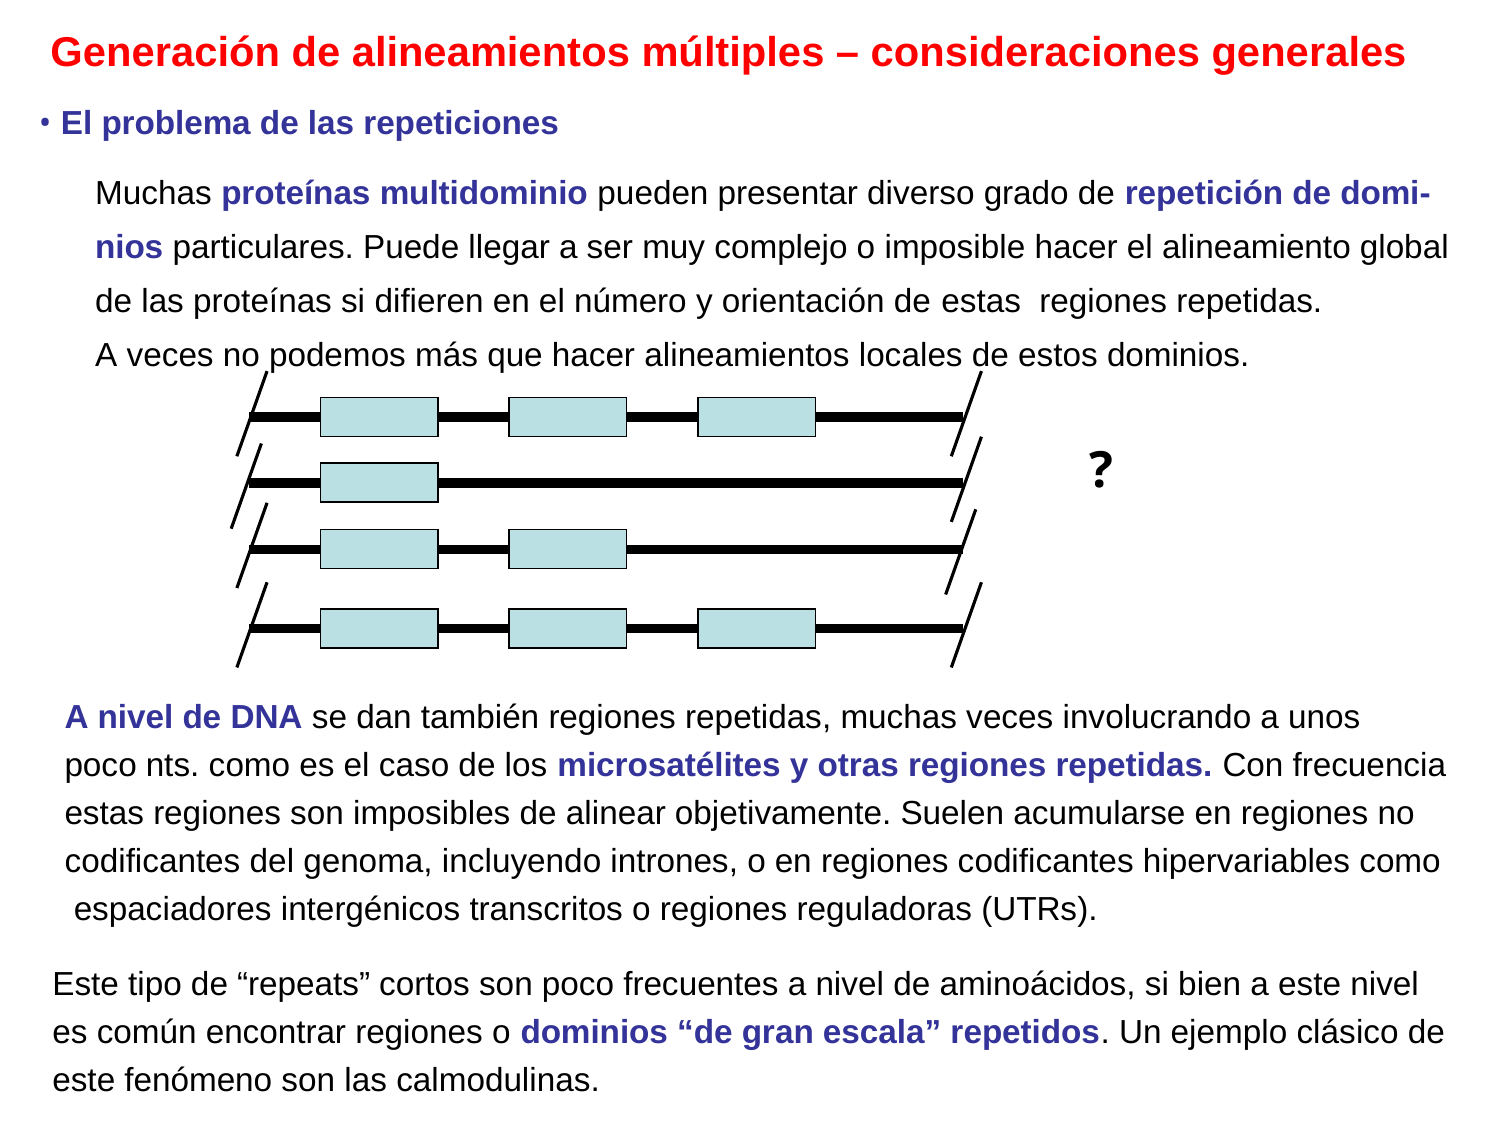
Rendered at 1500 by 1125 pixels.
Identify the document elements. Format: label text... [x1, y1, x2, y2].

text_box [698, 608, 816, 648]
text_box [509, 608, 627, 648]
text_box [320, 529, 438, 569]
text_box [509, 529, 627, 569]
text_box [320, 608, 438, 648]
text_box Generación de alineamientos múltiples – consideraciones generales [35, 16, 1444, 83]
text_box [320, 397, 438, 437]
text_box [320, 462, 438, 503]
text_box Muchas proteínas multidominio pueden presentar diverso grado de repetición de domi- nios particulares. Puede llegar a ser muy complejo o imposible hacer el alineamiento global de las proteínas si difieren en el número y orientación de estas regiones repetidas. A veces no podemos más que hacer alineamientos locales de estos dominios. [80, 149, 1476, 381]
text_box El problema de las repeticiones [24, 93, 575, 150]
text_box [698, 397, 816, 437]
text_box ? [1074, 430, 1129, 506]
text_box Este tipo de “repeats” cortos son poco frecuentes a nivel de aminoácidos, si bien a este nivel es común encontrar regiones o dominios “de gran escala” repetidos. Un ejemplo clásico de este fenómeno son las calmodulinas. [37, 946, 1461, 1106]
text_box [509, 397, 627, 437]
text_box A nivel de DNA se dan también regiones repetidas, muchas veces involucrando a unos poco nts. como es el caso de los microsatélites y otras regiones repetidas. Con frecuencia estas regiones son imposibles de alinear objetivamente. Suelen acumularse en regiones no codificantes del genoma, incluyendo intrones, o en regiones codificantes hipervariables como espaciadores intergénicos transcritos o regiones reguladoras (UTRs). [49, 679, 1462, 935]
